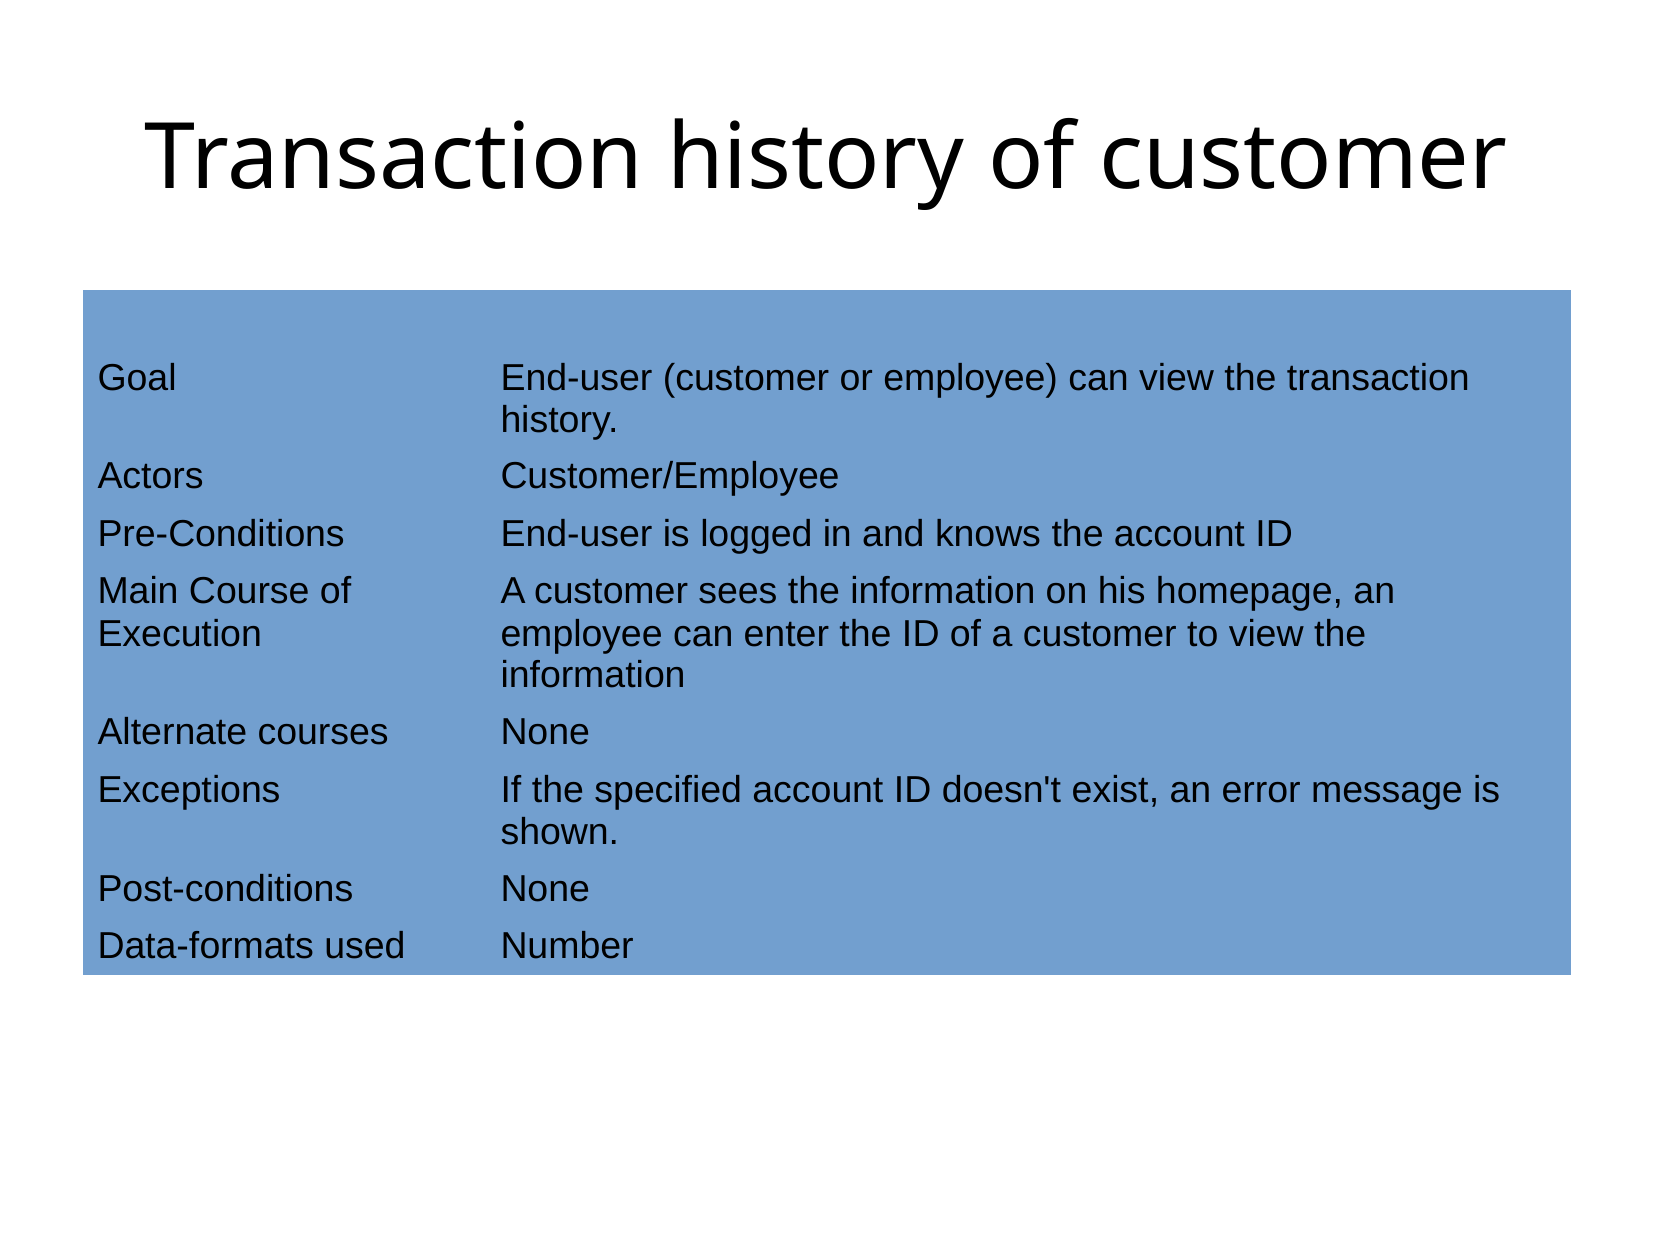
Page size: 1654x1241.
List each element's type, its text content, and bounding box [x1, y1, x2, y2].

table_cell None [486, 860, 1571, 917]
table_cell A customer sees the information on his homepage, an employee can enter the ID of a customer to view the information [486, 563, 1571, 703]
table_cell Number [486, 917, 1571, 975]
table_cell Exceptions [83, 761, 486, 860]
table_cell Customer/Employee [486, 448, 1571, 505]
table_cell Post-conditions [83, 860, 486, 917]
title Transaction history of customer [82, 49, 1571, 257]
table_cell End-user (customer or employee) can view the transaction history. [486, 349, 1571, 448]
table_cell Alternate courses [83, 703, 486, 761]
table_cell Main Course of Execution [83, 563, 486, 703]
table_header [486, 290, 1571, 349]
table_cell If the specified account ID doesn't exist, an error message is shown. [486, 761, 1571, 860]
table_cell Actors [83, 448, 486, 505]
table_header [83, 290, 486, 349]
table_cell Pre-Conditions [83, 505, 486, 563]
table_cell Data-formats used [83, 917, 486, 975]
table_cell None [486, 703, 1571, 761]
table_cell Goal [83, 349, 486, 448]
table_cell End-user is logged in and knows the account ID [486, 505, 1571, 563]
